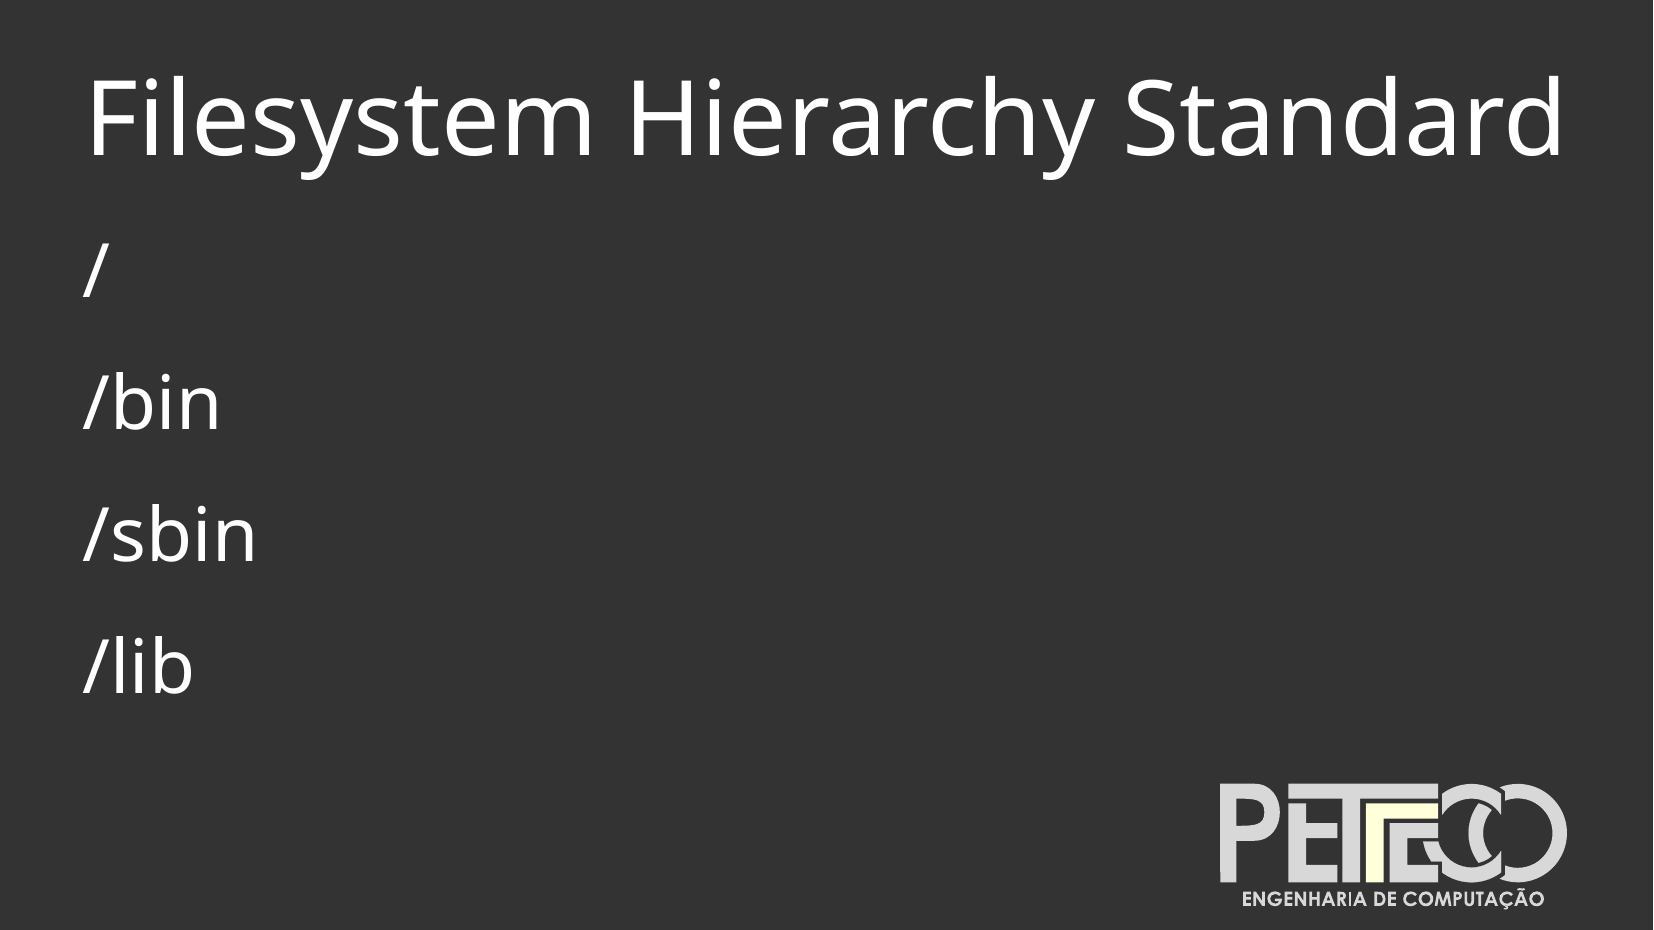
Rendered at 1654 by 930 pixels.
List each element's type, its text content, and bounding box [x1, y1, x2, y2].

list / /bin /sbin /lib [82, 217, 1571, 757]
title Filesystem Hierarchy Standard [82, 37, 1571, 193]
